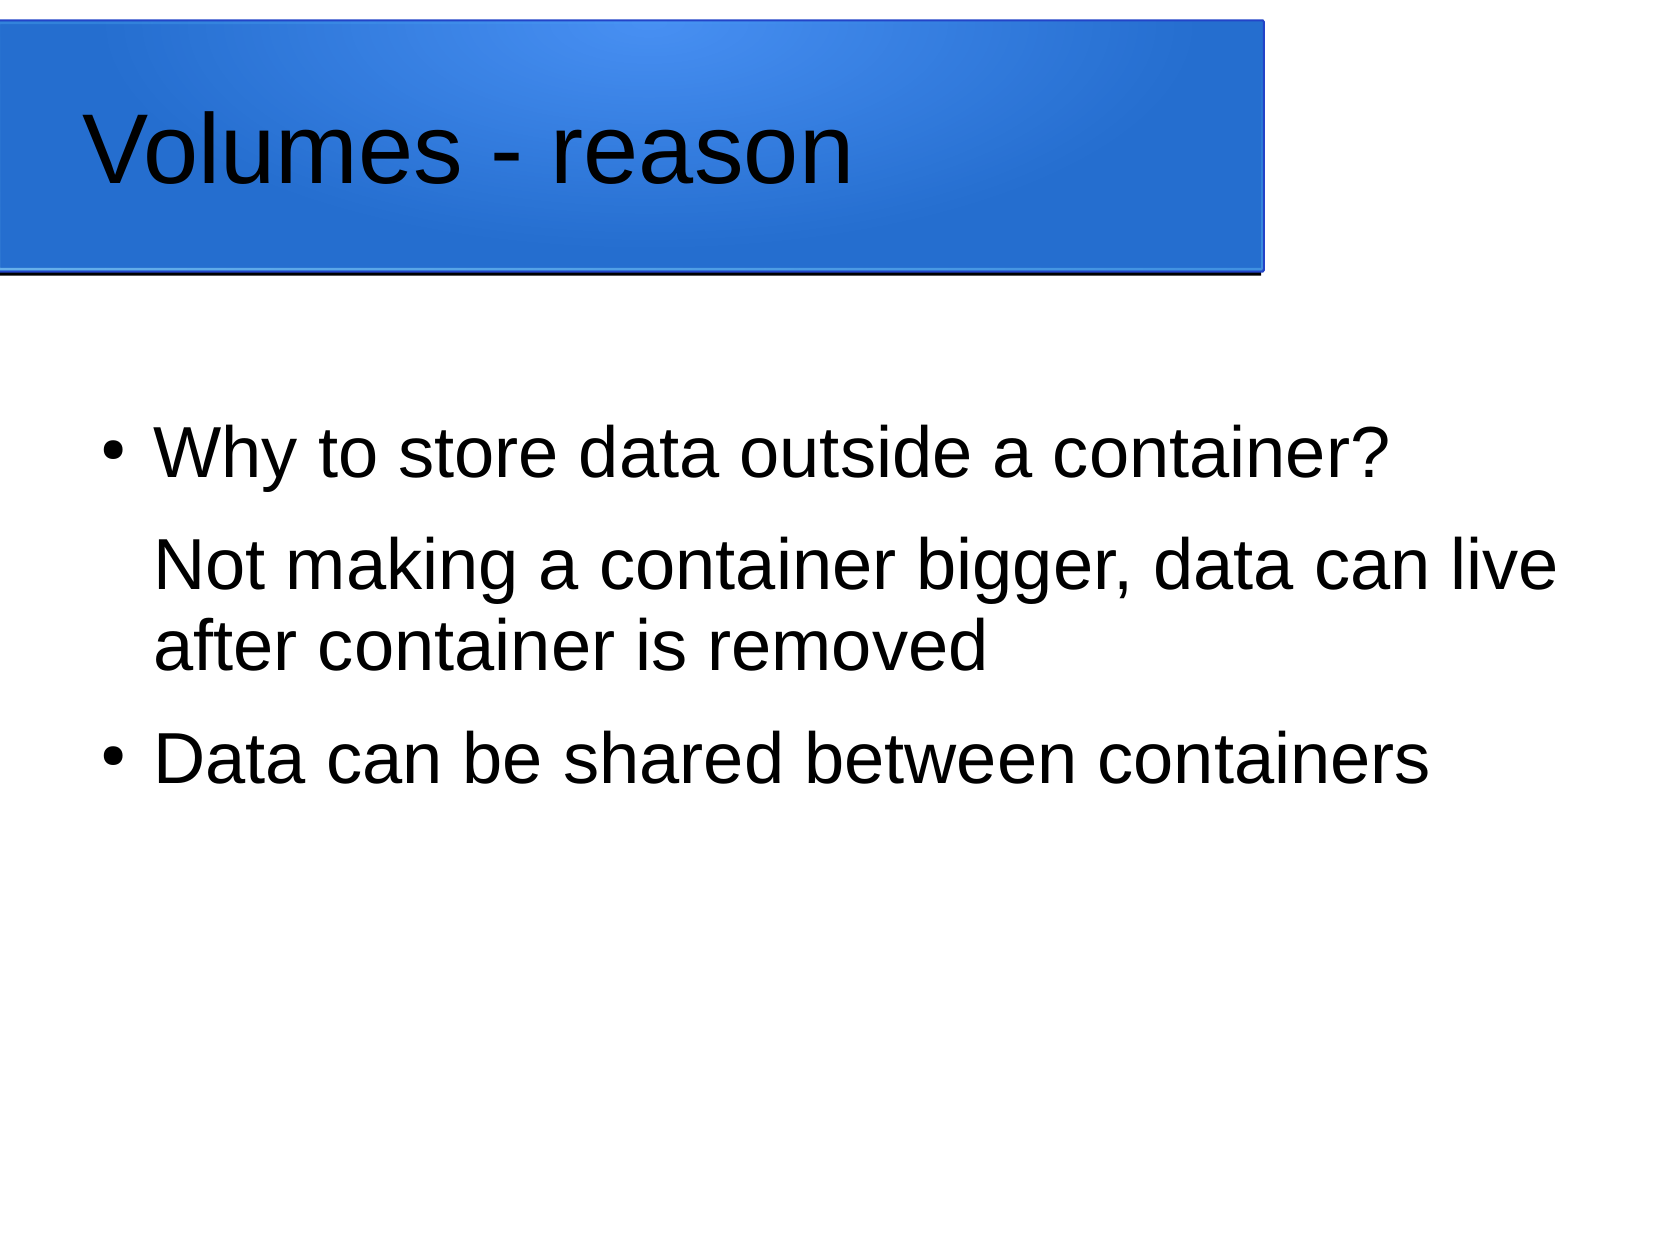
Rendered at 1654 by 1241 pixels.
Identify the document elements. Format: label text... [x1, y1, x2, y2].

title Volumes - reason [82, 47, 1235, 252]
list Why to store data outside a container? Not making a container bigger, data can live after container is removed Data can be shared between containers [82, 299, 1571, 1019]
